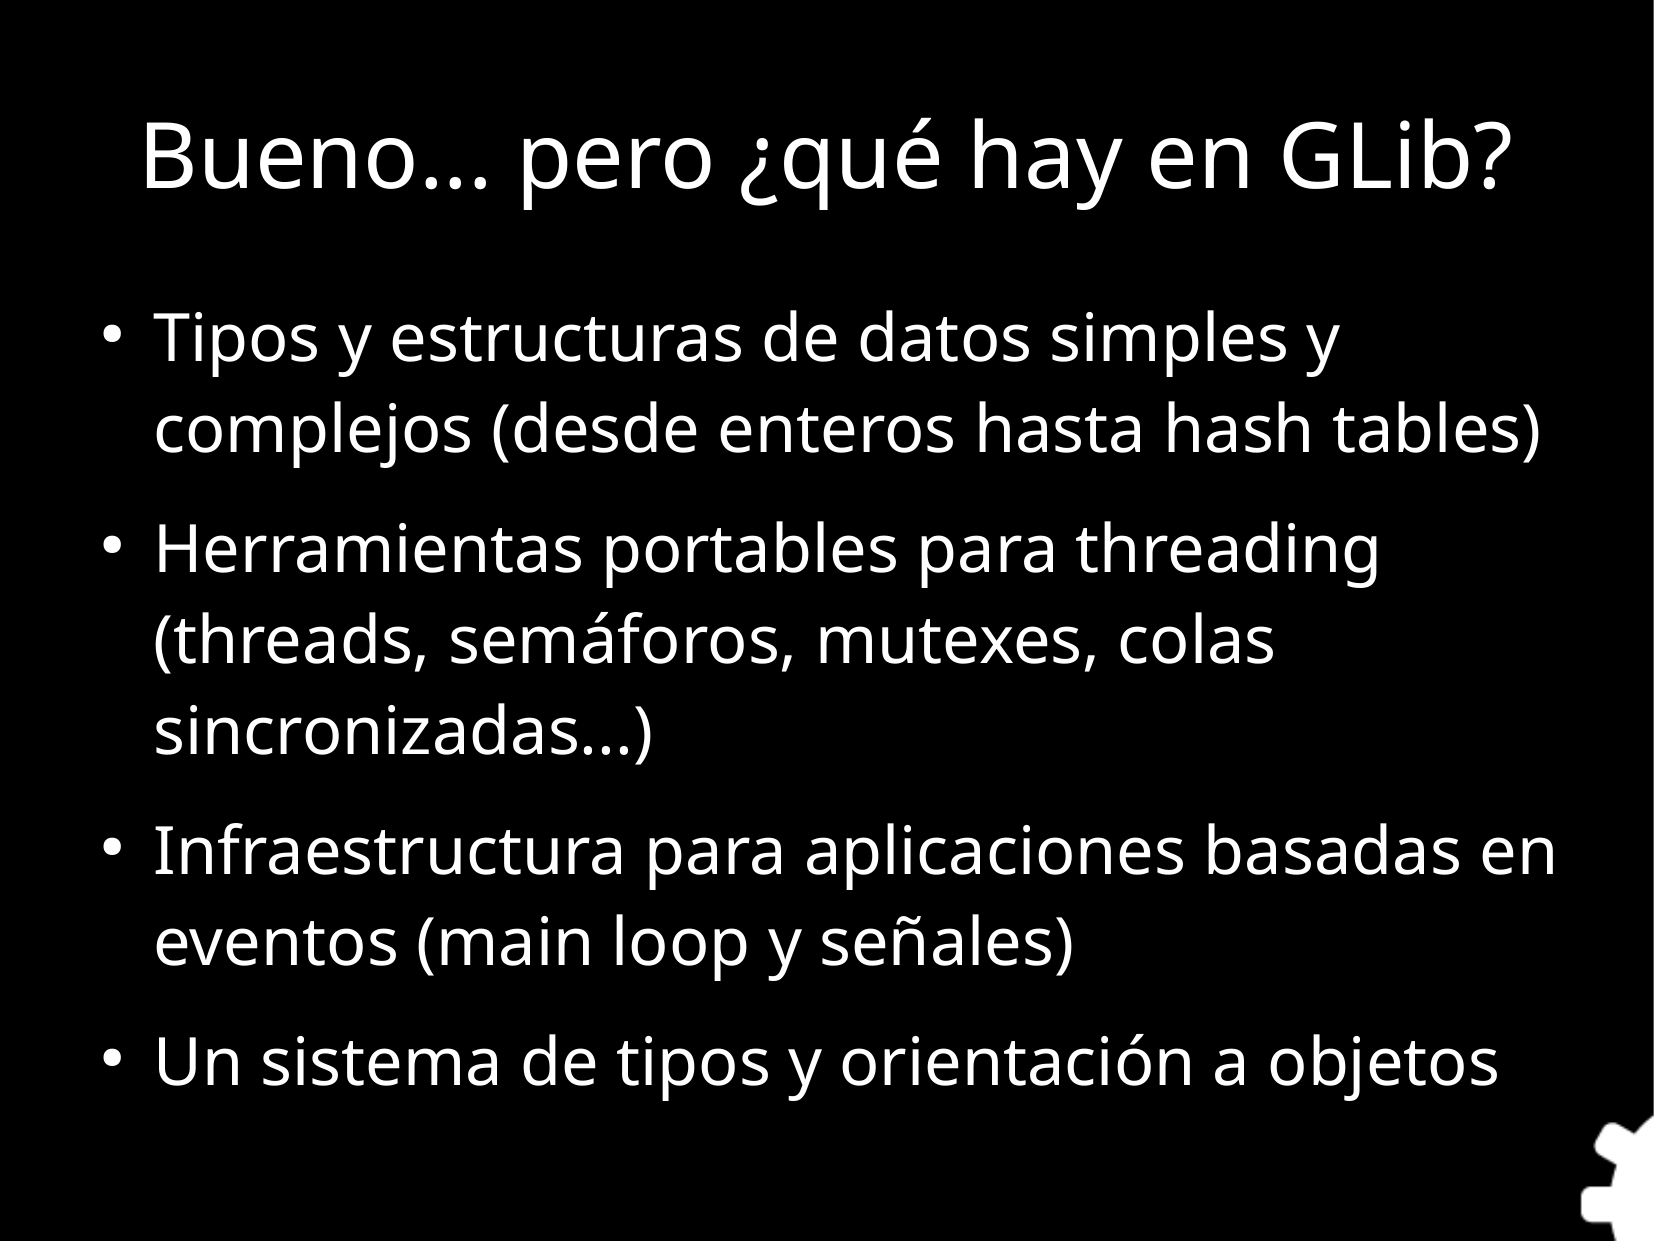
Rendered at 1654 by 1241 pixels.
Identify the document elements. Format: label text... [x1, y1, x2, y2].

list Tipos y estructuras de datos simples y complejos (desde enteros hasta hash tables) Herramientas portables para threading (threads, semáforos, mutexes, colas sincronizadas...) Infraestructura para aplicaciones basadas en eventos (main loop y señales) Un sistema de tipos y orientación a objetos [82, 290, 1571, 1094]
picture [0, 0, 1654, 1241]
title Bueno... pero ¿qué hay en GLib? [82, 56, 1571, 250]
